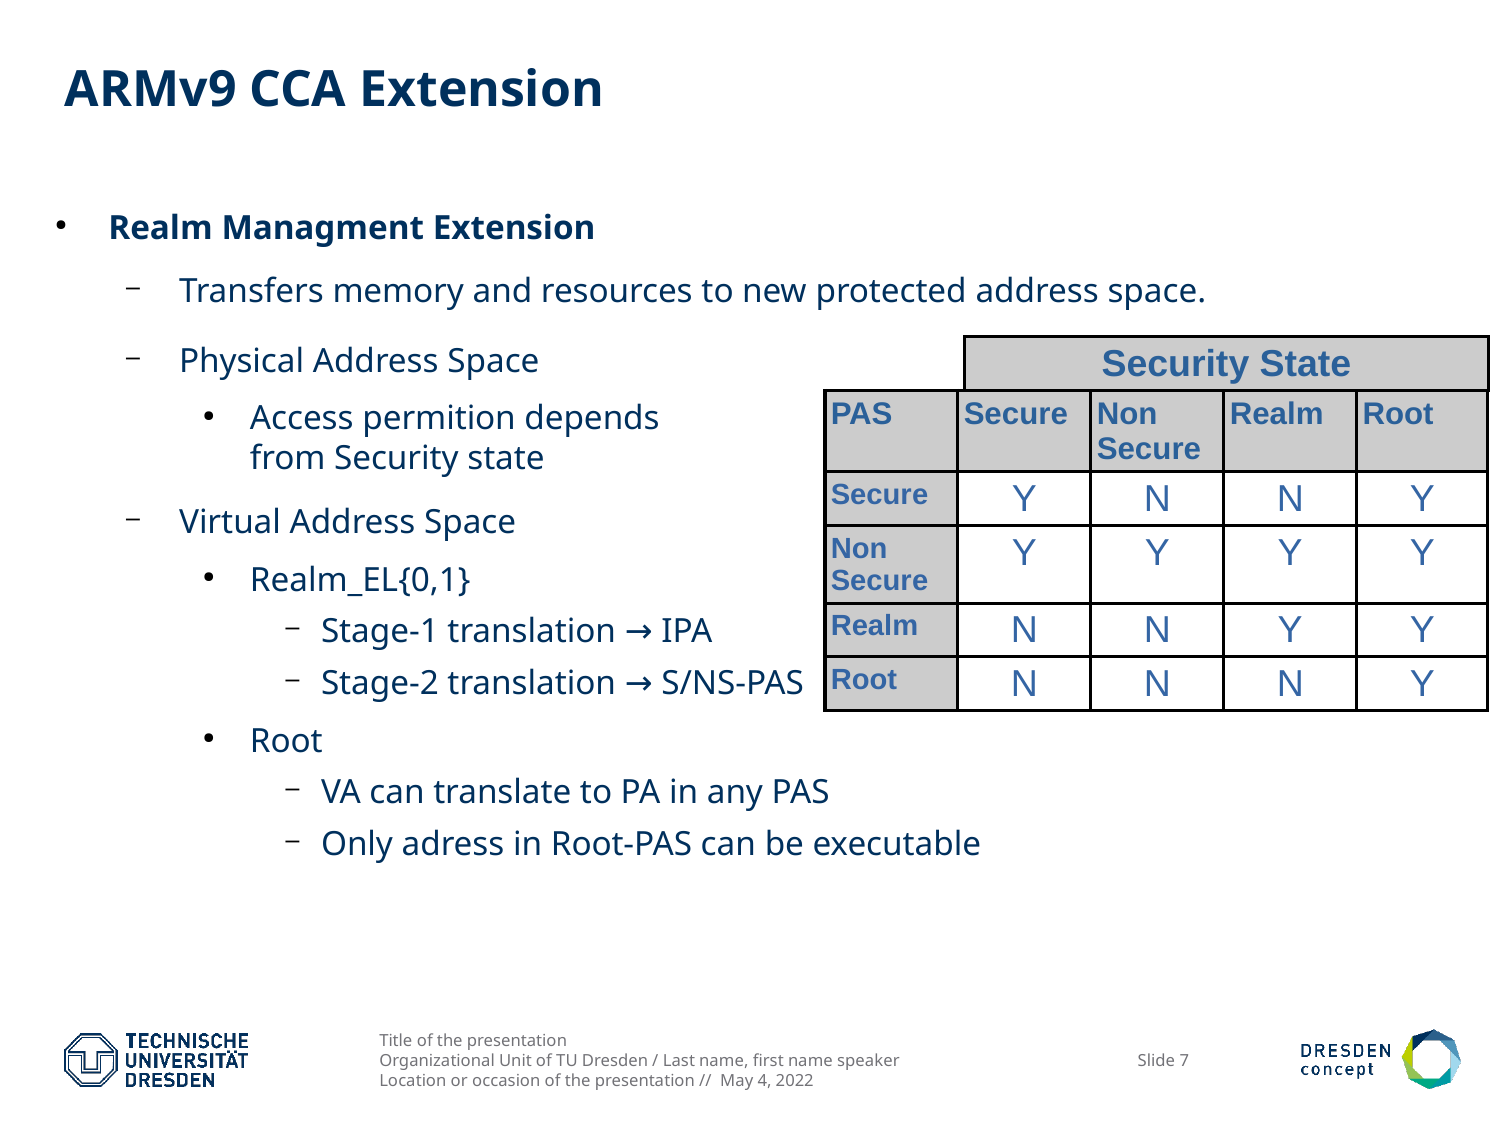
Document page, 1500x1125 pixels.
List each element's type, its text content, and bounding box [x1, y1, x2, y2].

table_header Root [1358, 392, 1486, 470]
table_cell Y [959, 473, 1089, 524]
table_cell Realm [827, 605, 956, 655]
table_cell N [1092, 658, 1222, 709]
table_cell Non Secure [827, 527, 956, 602]
picture [64, 1033, 248, 1087]
table_cell N [959, 605, 1089, 655]
table_cell Y [1358, 527, 1486, 602]
list Realm Managment Extension Transfers memory and resources to new protected address space. Physical Address Space Access permition depends from Security state Virtual Address Space Realm_EL{0,1} Stage-1 translation → IPA Stage-2 translation → S/NS-PAS Root VA can translate to PA in any PAS Only adress in Root-PAS can be executable [37, 205, 1426, 826]
table_cell Y [1358, 605, 1486, 655]
table_cell Y [1225, 605, 1355, 655]
picture [1301, 1029, 1461, 1089]
table_header Secure [959, 392, 1089, 470]
table_cell Root [827, 658, 956, 709]
table_cell N [1225, 658, 1355, 709]
table_cell Secure [827, 473, 956, 524]
table_cell N [1092, 473, 1222, 524]
table_header Realm [1225, 392, 1355, 470]
table_cell N [1225, 473, 1355, 524]
table_cell N [1092, 605, 1222, 655]
table_cell Y [1358, 658, 1486, 709]
table_header Non Secure [1092, 392, 1222, 470]
table_cell Y [1225, 527, 1355, 602]
table_cell Y [1358, 473, 1486, 524]
table_header PAS [827, 392, 956, 470]
table_cell Y [959, 527, 1089, 602]
table_header Security State [966, 338, 1487, 389]
table_cell N [959, 658, 1089, 709]
title ARMv9 CCA Extension [64, 56, 1437, 190]
table_cell Y [1092, 527, 1222, 602]
